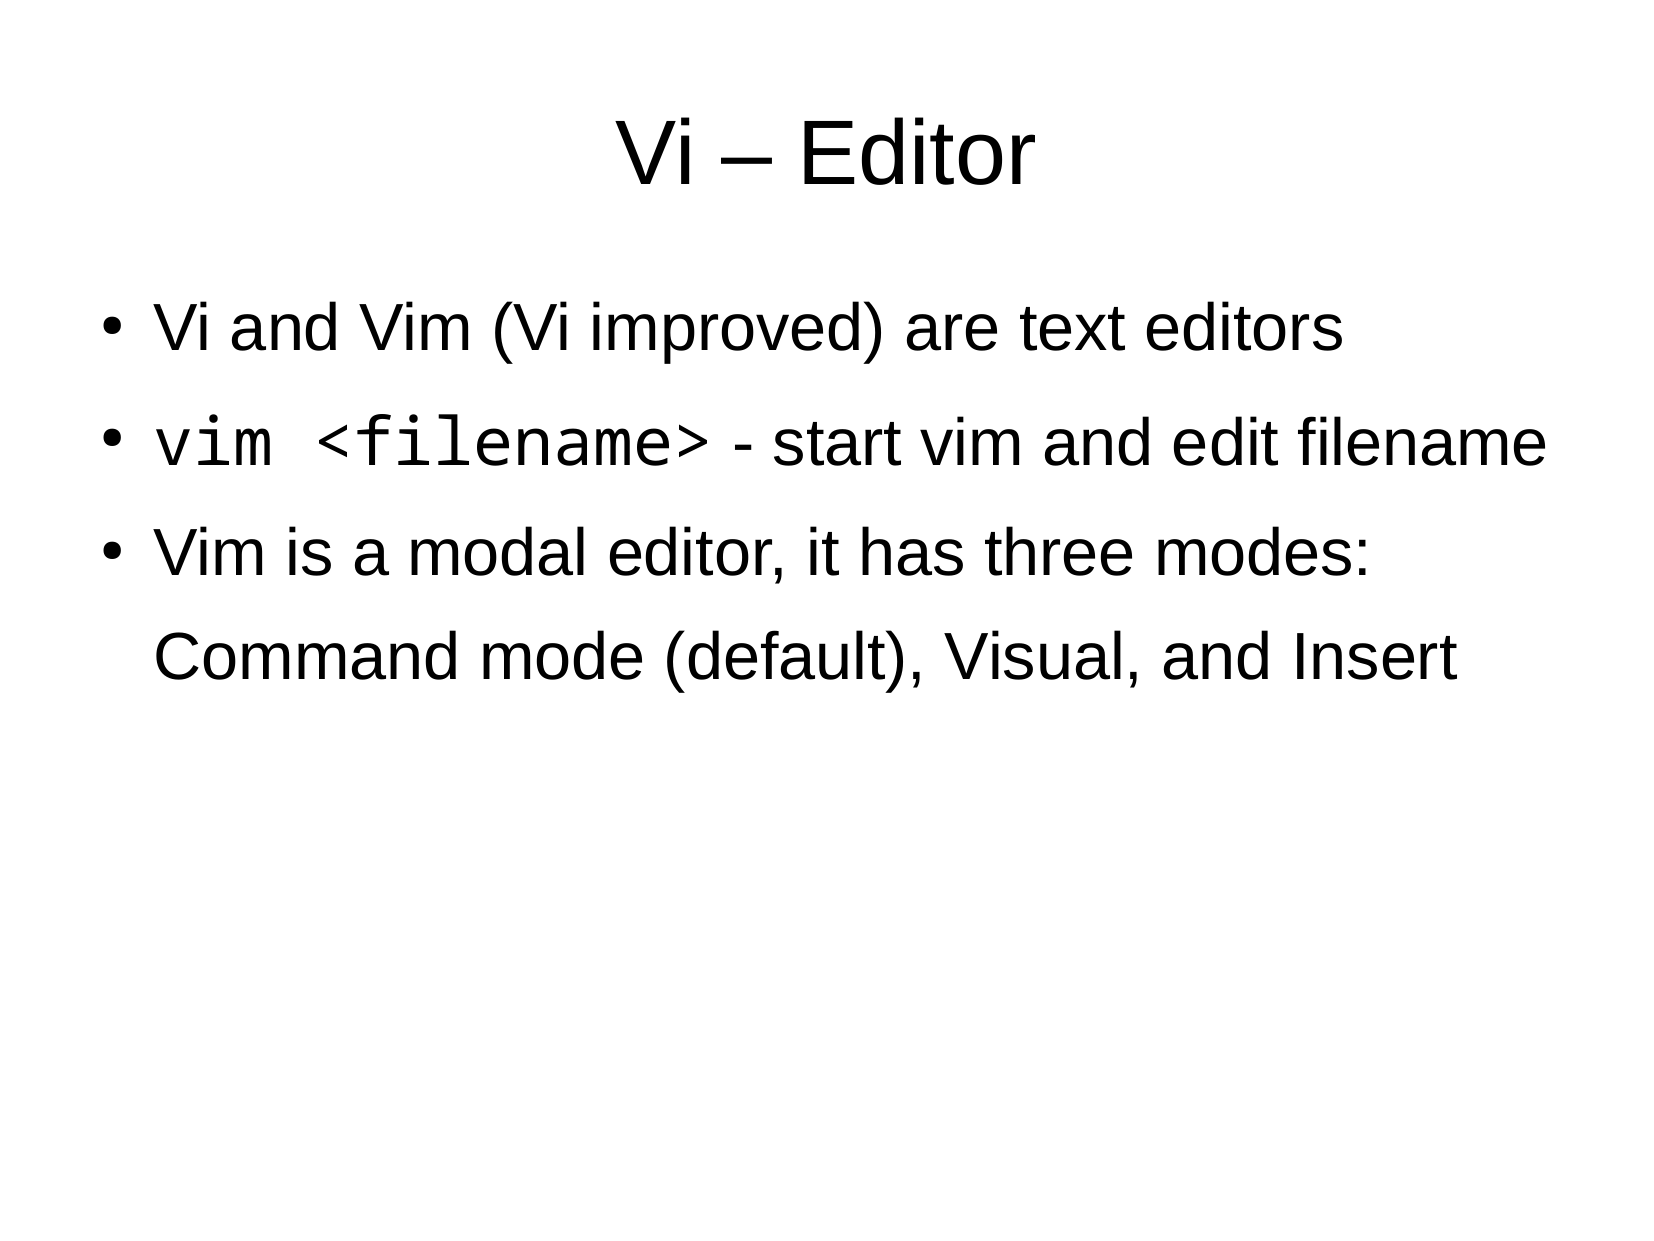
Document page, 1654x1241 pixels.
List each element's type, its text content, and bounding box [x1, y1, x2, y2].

list Vi and Vim (Vi improved) are text editors vim <filename> - start vim and edit filename Vim is a modal editor, it has three modes: Command mode (default), Visual, and Insert [82, 290, 1571, 1010]
title Vi – Editor [82, 49, 1571, 257]
